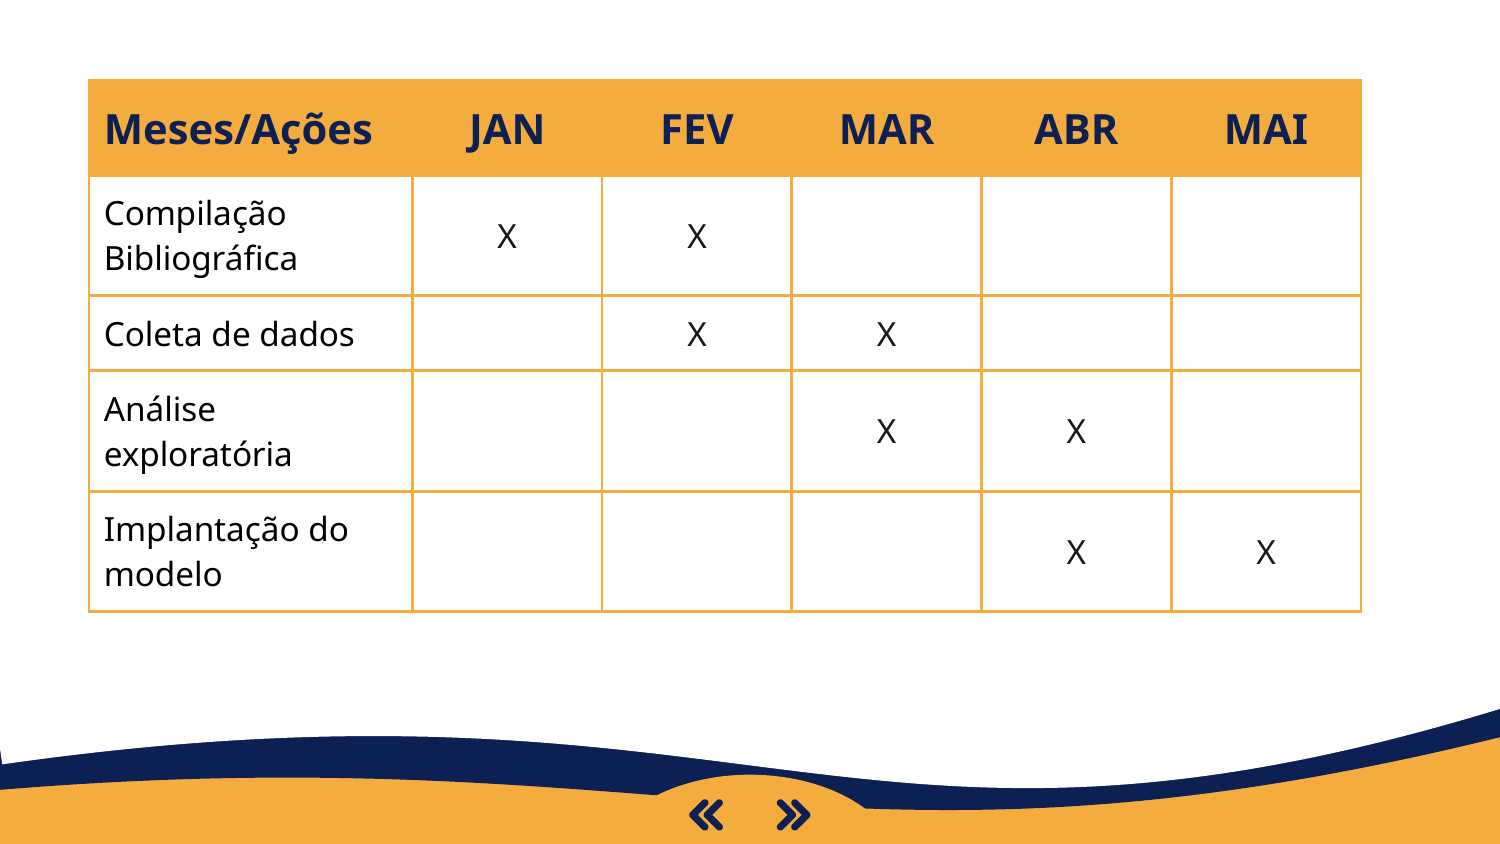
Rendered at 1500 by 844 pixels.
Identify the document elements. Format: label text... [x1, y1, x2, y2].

table_header MAI [1173, 82, 1360, 174]
table_cell Implantação do modelo [90, 493, 411, 610]
table_cell X [983, 493, 1170, 610]
table_cell X [983, 372, 1170, 490]
table_cell Análise exploratória [90, 372, 411, 490]
table_cell [1173, 177, 1360, 294]
table_cell [793, 493, 980, 610]
table_cell [603, 372, 790, 490]
table_header FEV [603, 82, 790, 174]
text_box [604, 774, 896, 844]
table_cell [1173, 297, 1360, 369]
table_cell [414, 372, 601, 490]
table_header MAR [793, 82, 980, 174]
table_cell [1173, 372, 1360, 490]
table_header ABR [983, 82, 1170, 174]
table_header JAN [414, 82, 601, 174]
table_cell X [793, 372, 980, 490]
table_header Meses/Ações [90, 82, 411, 174]
table_cell Coleta de dados [90, 297, 411, 369]
table_cell Compilação Bibliográfica [90, 177, 411, 294]
table_cell [793, 177, 980, 294]
table_cell [414, 493, 601, 610]
table_cell [983, 297, 1170, 369]
table_cell [983, 177, 1170, 294]
table_cell X [793, 297, 980, 369]
table_cell X [414, 177, 601, 294]
table_cell X [603, 177, 790, 294]
table_cell X [1173, 493, 1360, 610]
table_cell X [603, 297, 790, 369]
table_cell [603, 493, 790, 610]
table_cell [414, 297, 601, 369]
